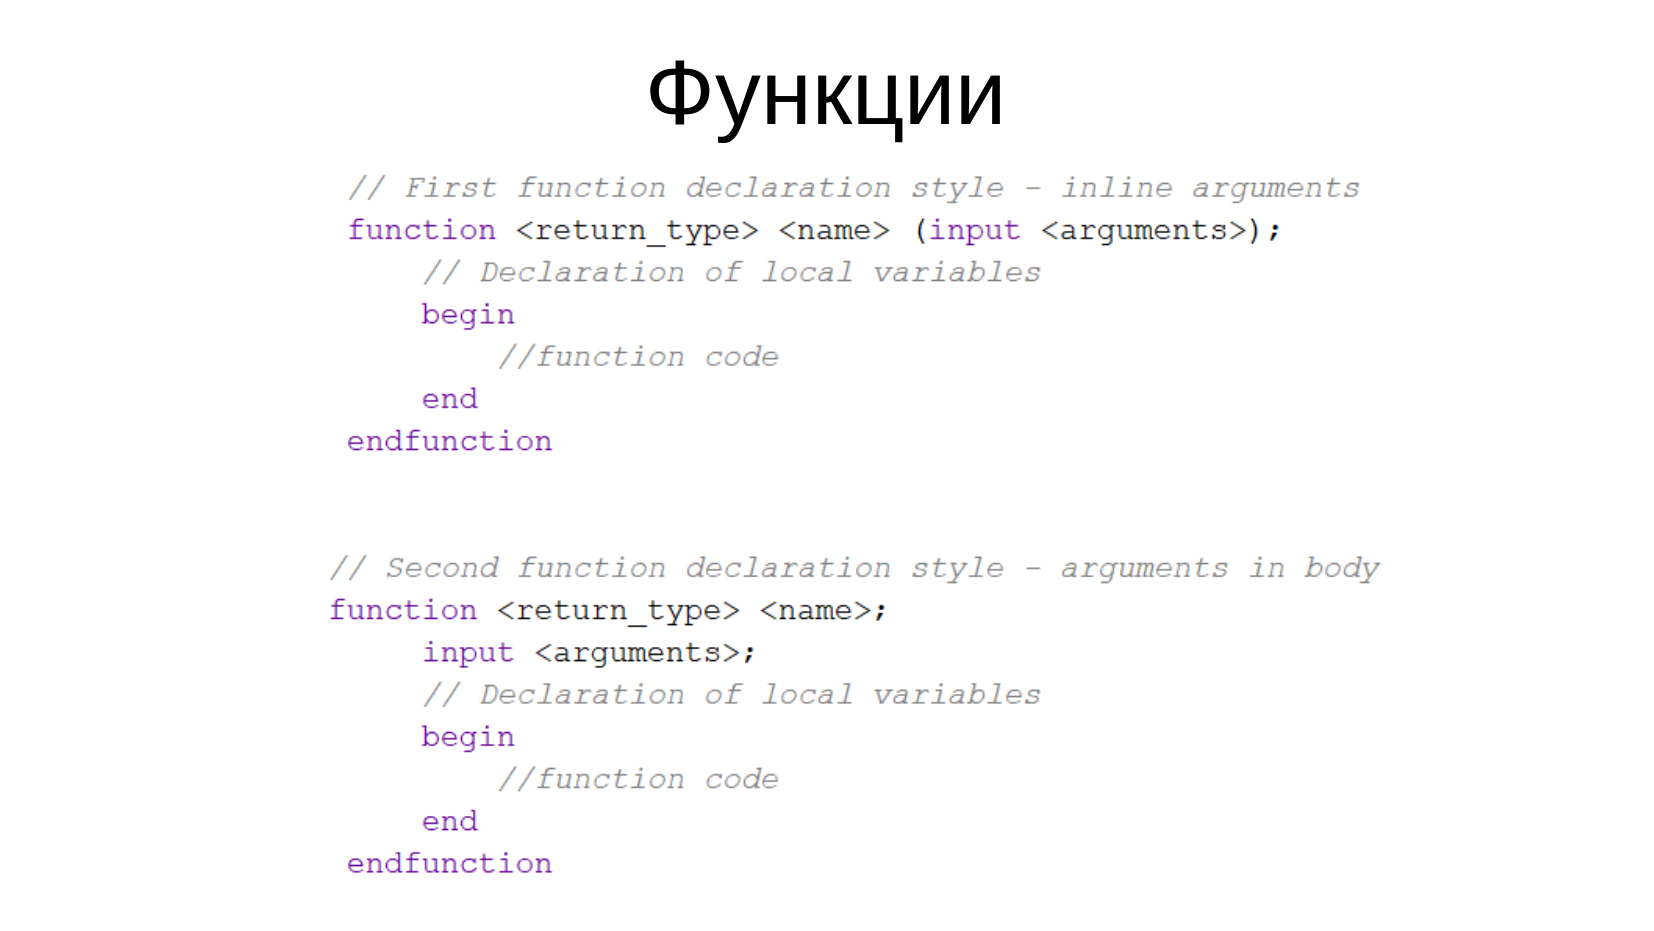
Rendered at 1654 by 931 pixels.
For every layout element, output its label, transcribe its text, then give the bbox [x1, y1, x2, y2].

title Функции [82, 15, 1571, 171]
picture [300, 147, 1388, 901]
